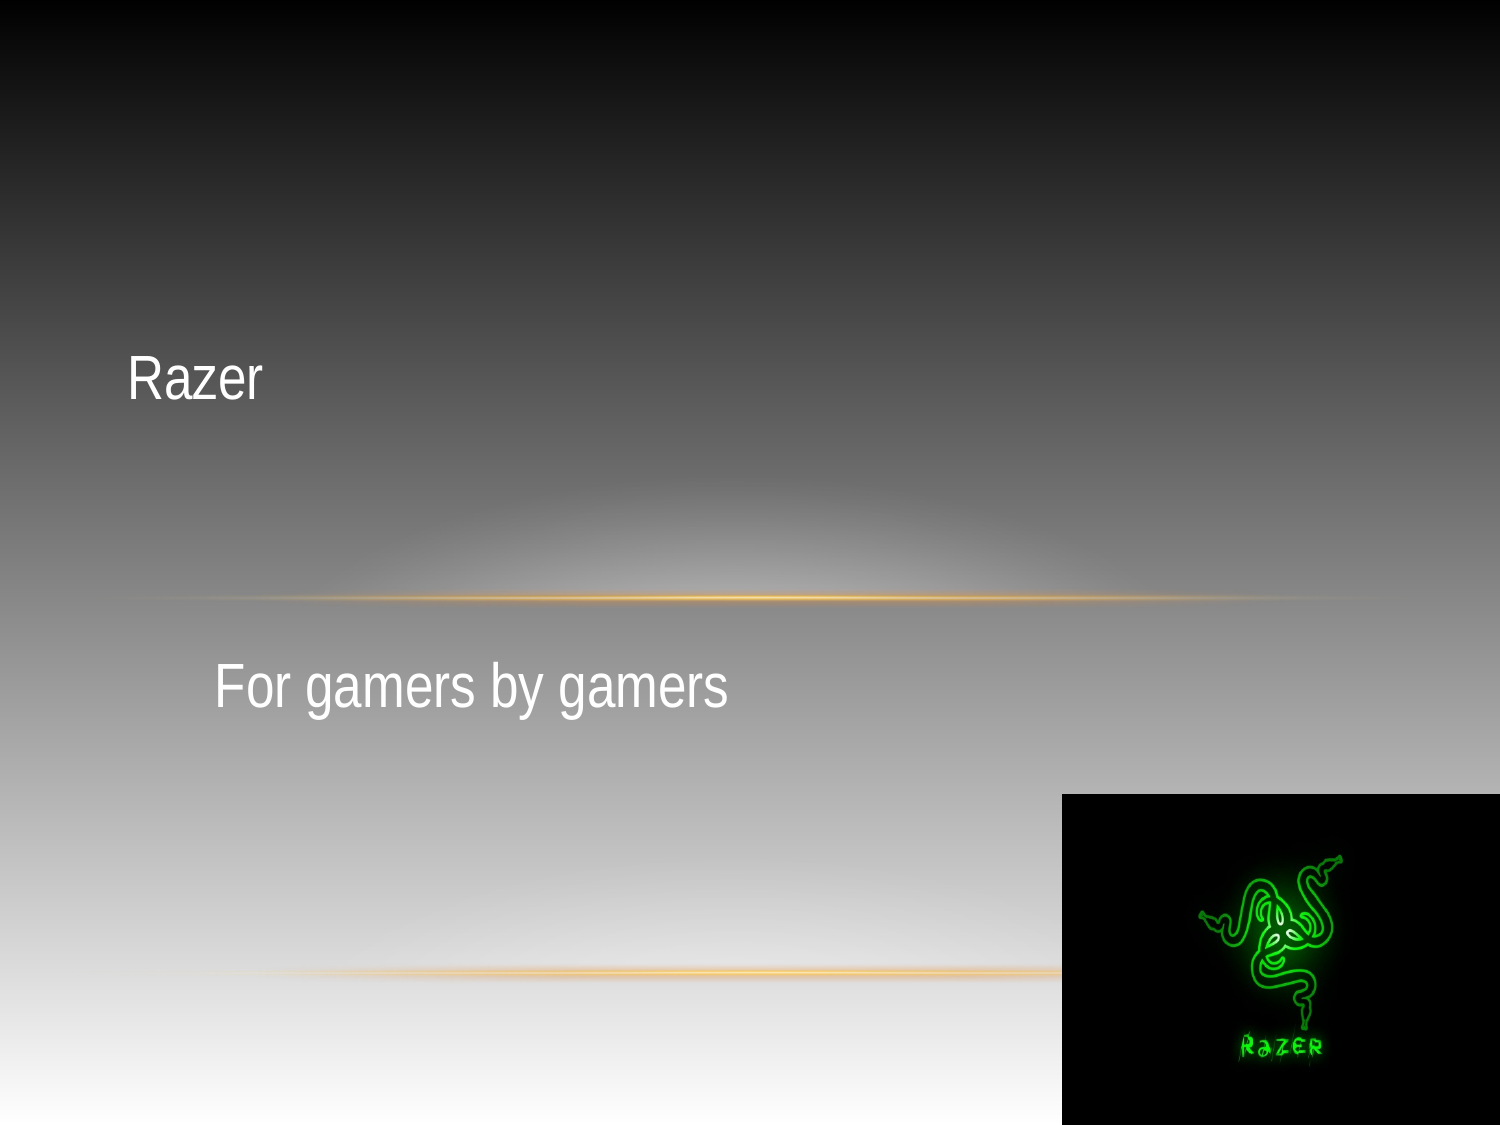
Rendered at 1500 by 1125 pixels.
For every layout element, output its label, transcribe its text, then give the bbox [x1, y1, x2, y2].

title Razer [112, 329, 1388, 571]
subtitle For gamers by gamers [200, 637, 1250, 925]
picture [0, 0, 1500, 1125]
